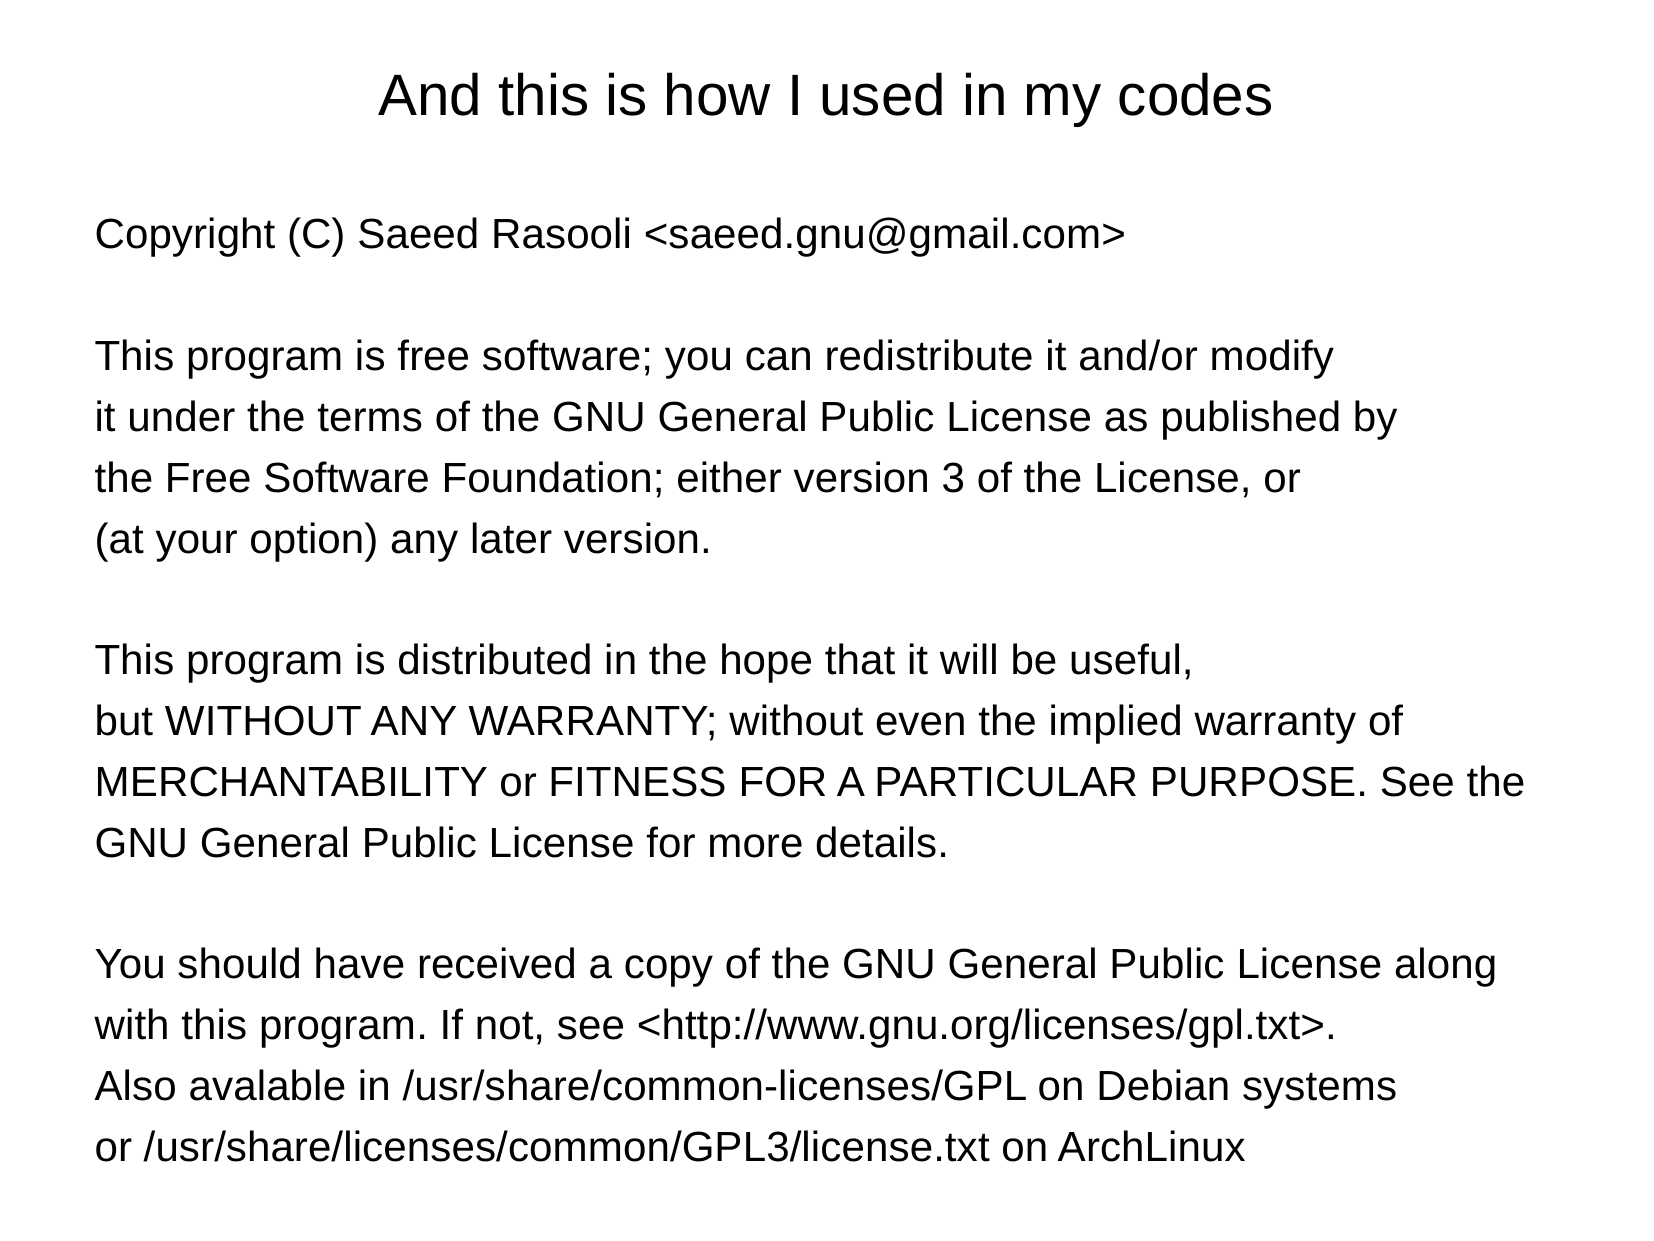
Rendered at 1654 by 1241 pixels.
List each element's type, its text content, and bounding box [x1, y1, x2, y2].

title And this is how I used in my codes [82, 34, 1571, 157]
list Copyright (C) Saeed Rasooli <saeed.gnu@gmail.com> This program is free software; you can redistribute it and/or modify it under the terms of the GNU General Public License as published by the Free Software Foundation; either version 3 of the License, or (at your option) any later version. This program is distributed in the hope that it will be useful, but WITHOUT ANY WARRANTY; without even the implied warranty of MERCHANTABILITY or FITNESS FOR A PARTICULAR PURPOSE. See the GNU General Public License for more details. You should have received a copy of the GNU General Public License along with this program. If not, see <http://www.gnu.org/licenses/gpl.txt>. Also avalable in /usr/share/common-licenses/GPL on Debian systems or /usr/share/licenses/common/GPL3/license.txt on ArchLinux [94, 210, 1583, 1186]
